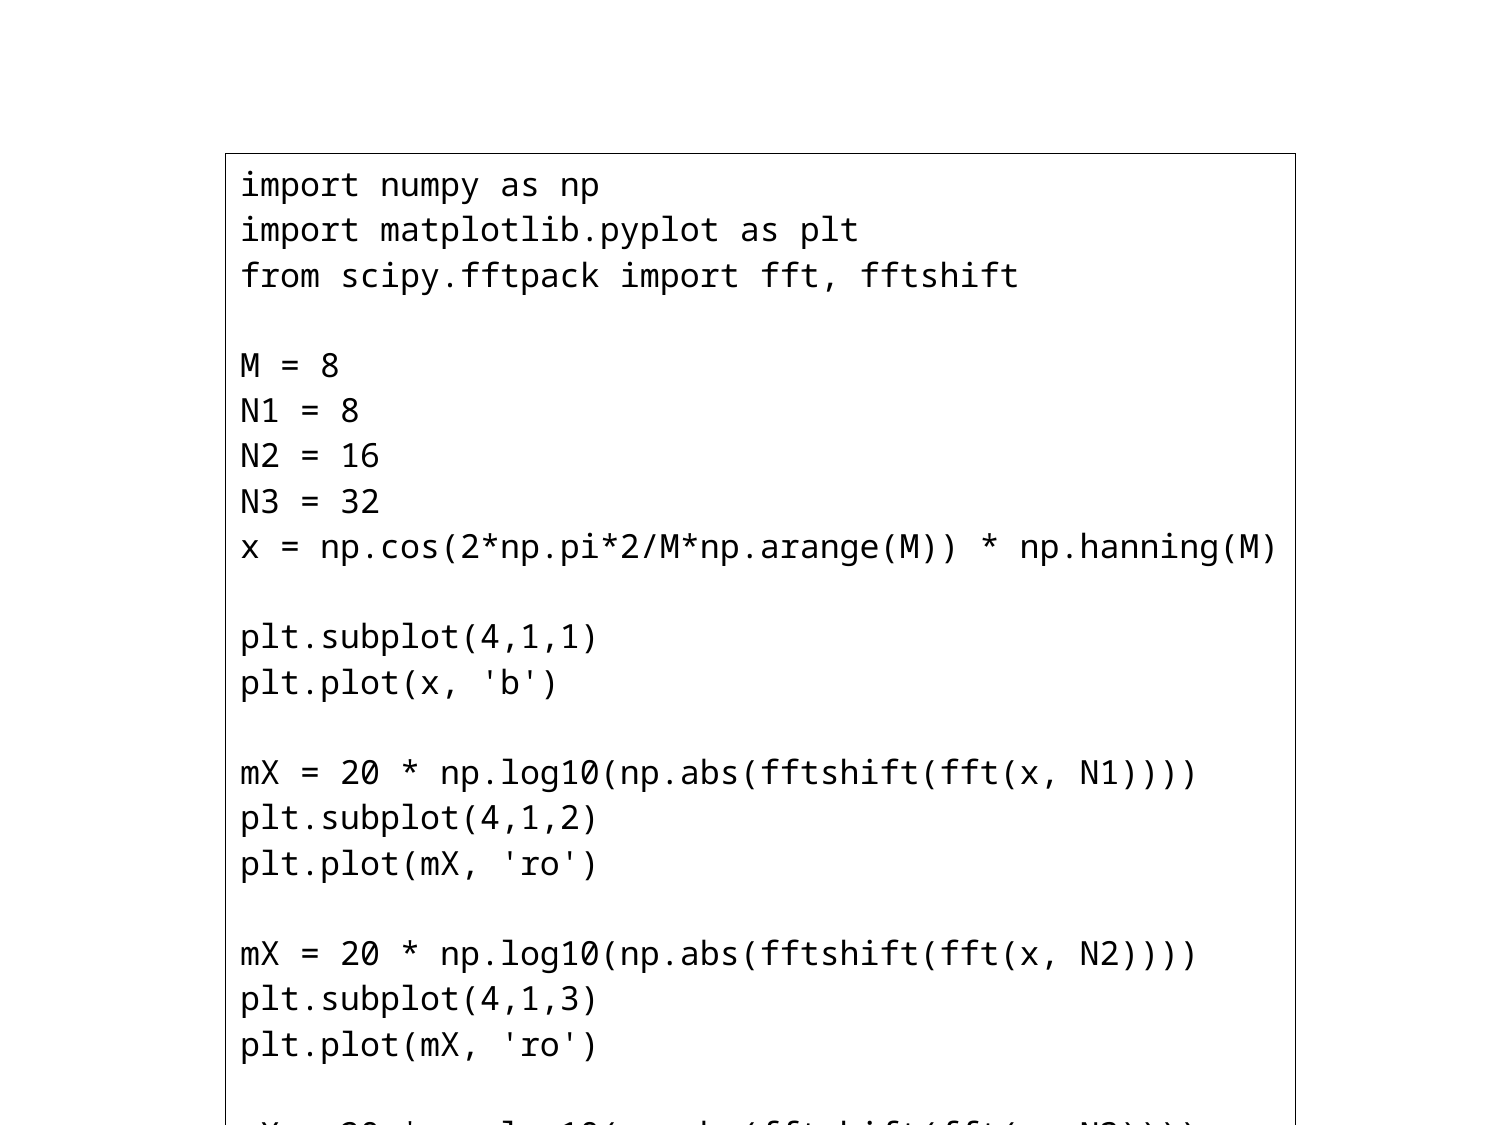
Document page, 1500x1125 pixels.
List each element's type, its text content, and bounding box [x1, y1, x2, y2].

text_box import numpy as np import matplotlib.pyplot as plt from scipy.fftpack import fft, fftshift M = 8 N1 = 8 N2 = 16 N3 = 32 x = np.cos(2*np.pi*2/M*np.arange(M)) * np.hanning(M) plt.subplot(4,1,1) plt.plot(x, 'b') mX = 20 * np.log10(np.abs(fftshift(fft(x, N1)))) plt.subplot(4,1,2) plt.plot(mX, 'ro') mX = 20 * np.log10(np.abs(fftshift(fft(x, N2)))) plt.subplot(4,1,3) plt.plot(mX, 'ro') mX = 20 * np.log10(np.abs(fftshift(fft(x, N3)))) plt.subplot(4,1,4) plt.plot(mX, 'ro') [225, 153, 1295, 967]
